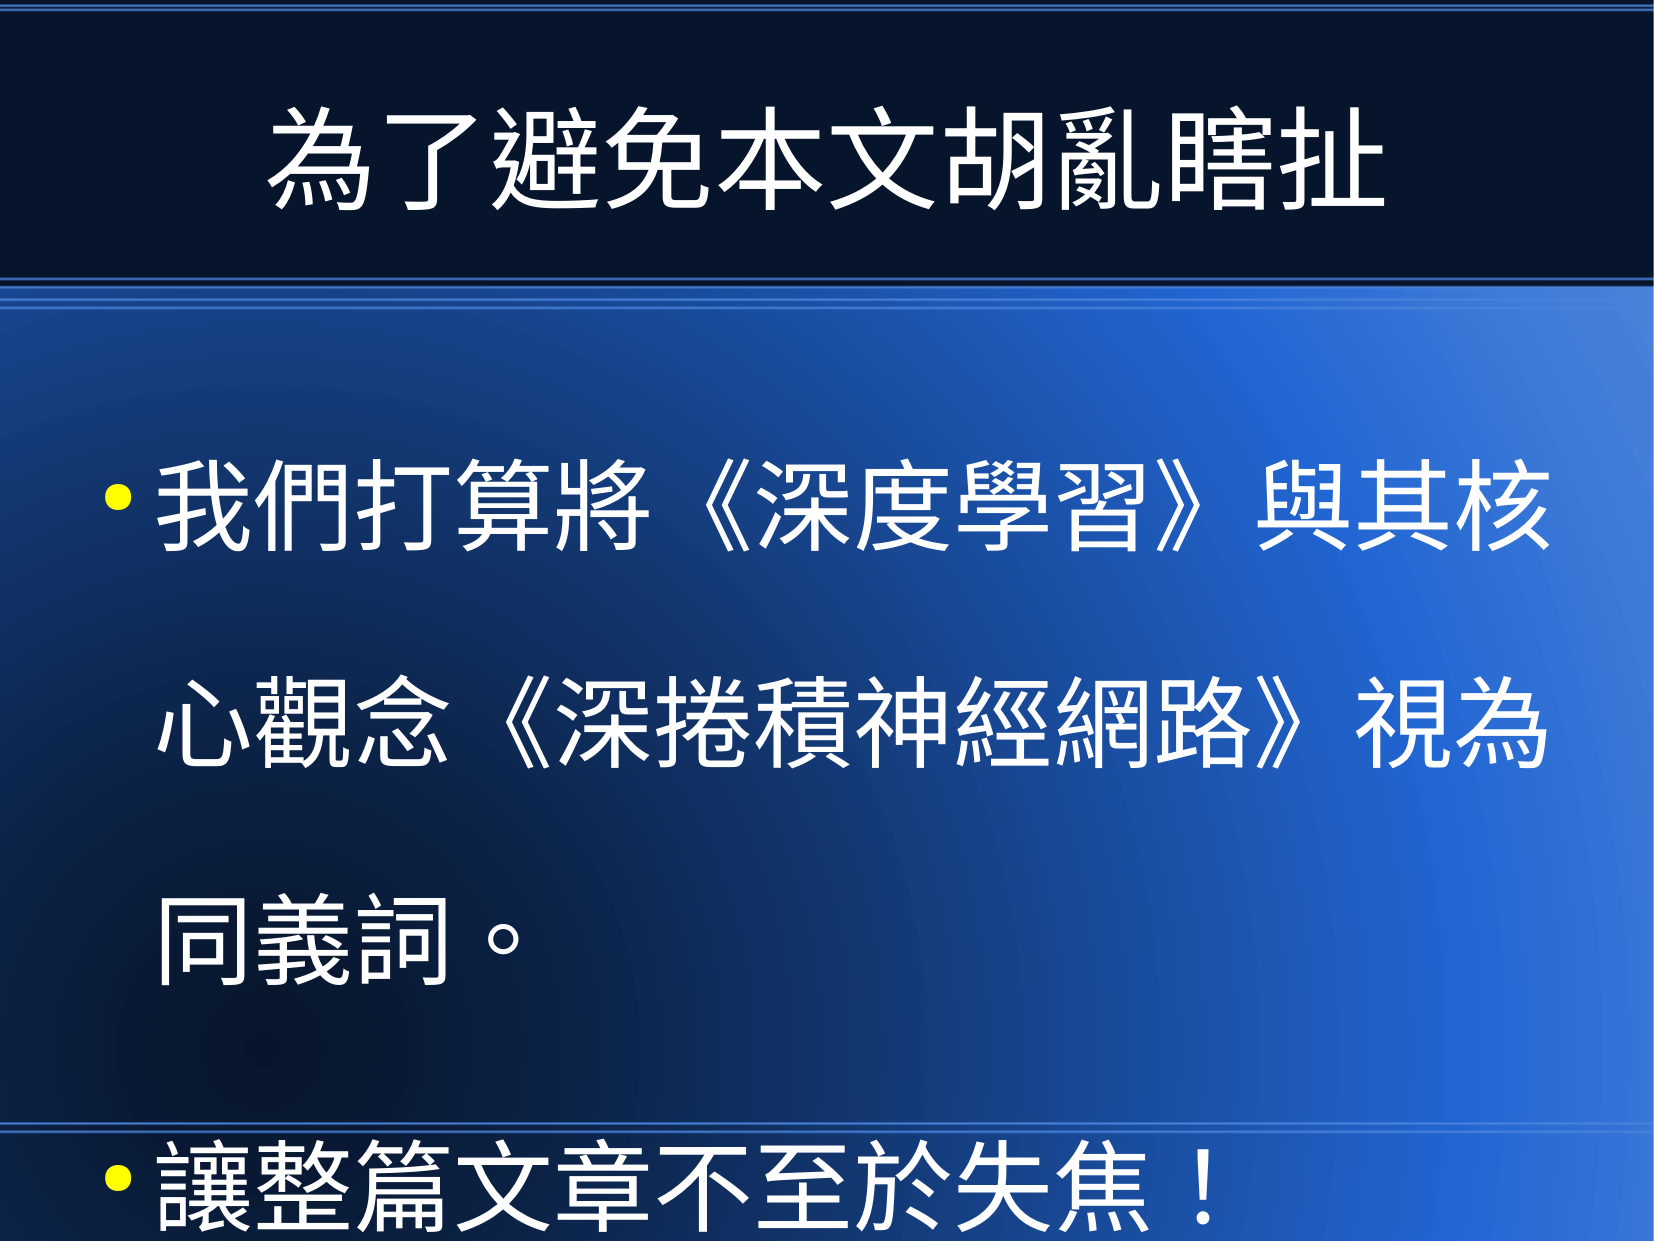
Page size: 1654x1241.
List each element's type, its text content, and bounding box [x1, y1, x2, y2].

picture [0, 0, 1654, 1241]
list 我們打算將《深度學習》與其核心觀念《深捲積神經網路》視為同義詞。 讓整篇文章不至於失焦！ [82, 355, 1571, 1241]
title 為了避免本文胡亂瞎扯 [82, 49, 1571, 257]
